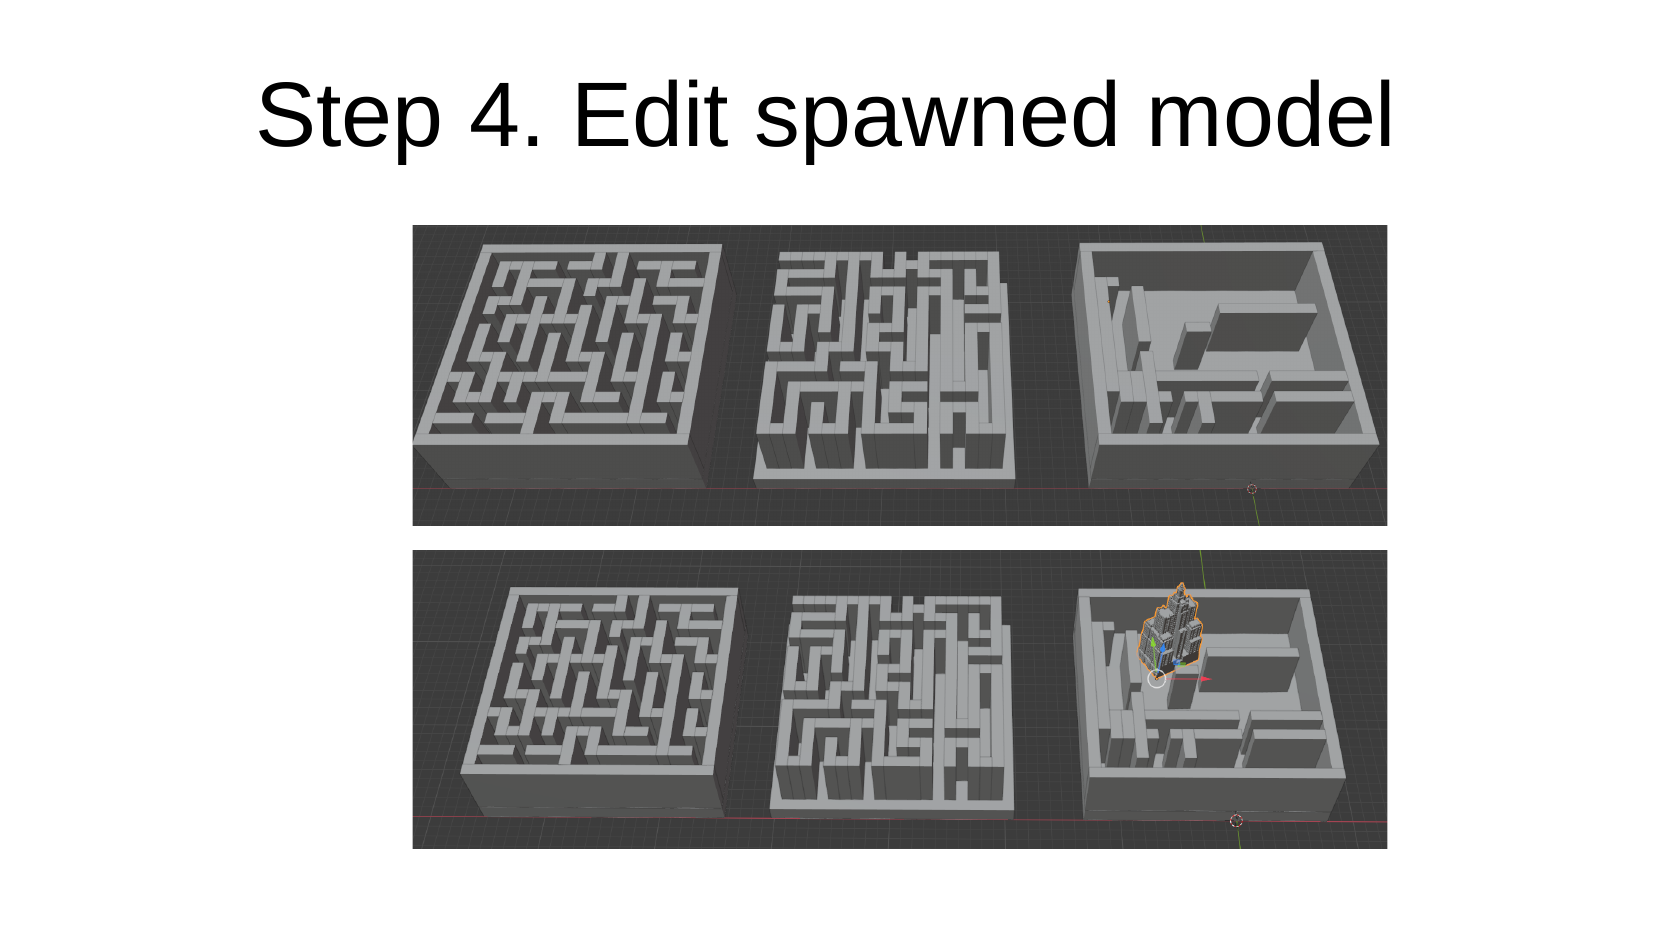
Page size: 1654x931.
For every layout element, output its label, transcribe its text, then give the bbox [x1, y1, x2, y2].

title Step 4. Edit spawned model [82, 37, 1571, 193]
picture [412, 550, 1388, 849]
picture [412, 225, 1388, 526]
